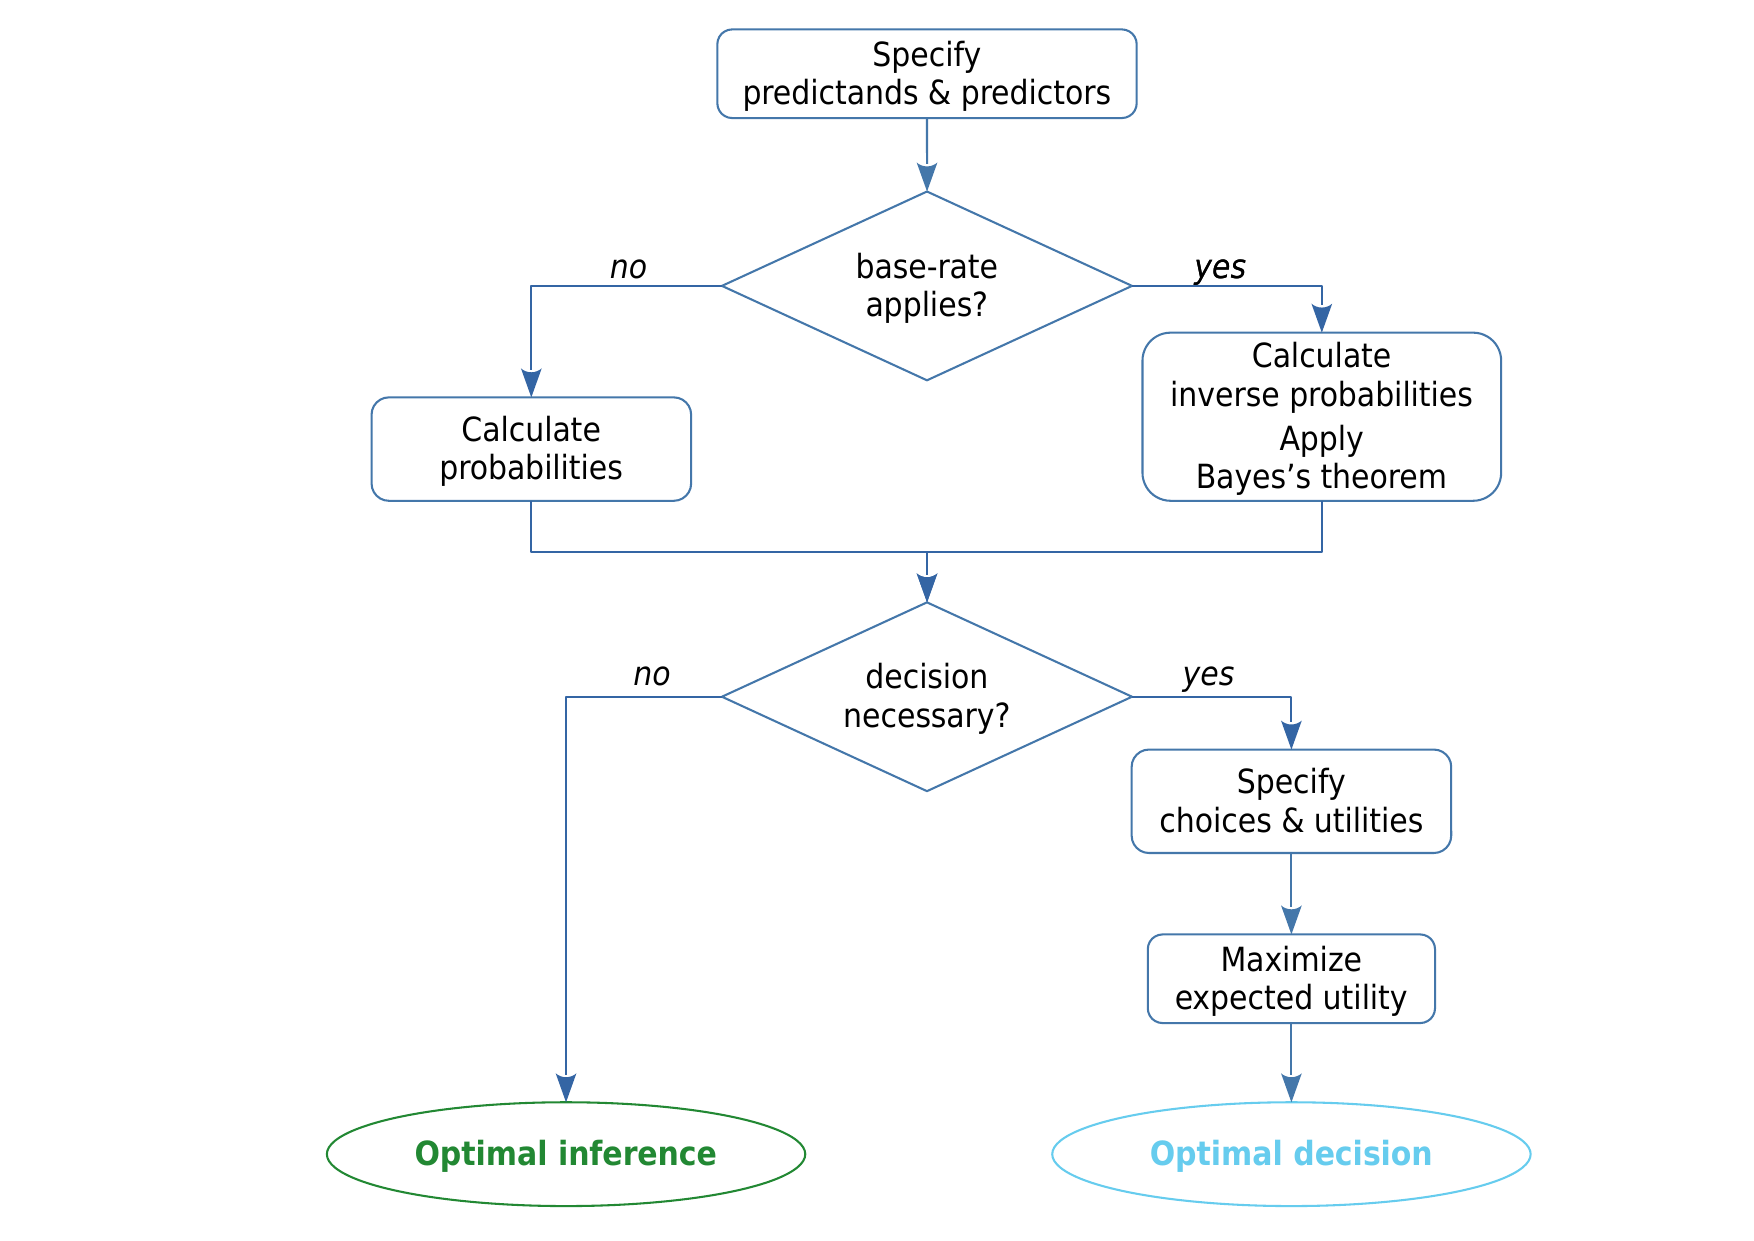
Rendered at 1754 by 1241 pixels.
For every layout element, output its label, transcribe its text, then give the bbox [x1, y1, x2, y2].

text_box Calculate probabilities [371, 397, 692, 501]
text_box Optimal inference [326, 1102, 806, 1207]
text_box Calculate inverse probabilities Apply Bayes’s theorem [1142, 332, 1502, 501]
text_box Specify predictands & predictors [717, 29, 1137, 119]
text_box no [594, 240, 662, 294]
text_box Maximize expected utility [1147, 934, 1436, 1024]
text_box Specify choices & utilities [1131, 749, 1452, 853]
text_box base-rate applies? [722, 191, 1132, 381]
text_box Optimal decision [1052, 1102, 1531, 1207]
text_box yes [1167, 647, 1250, 701]
text_box decision necessary? [722, 602, 1132, 792]
text_box no [618, 647, 686, 701]
text_box yes [1179, 240, 1262, 294]
